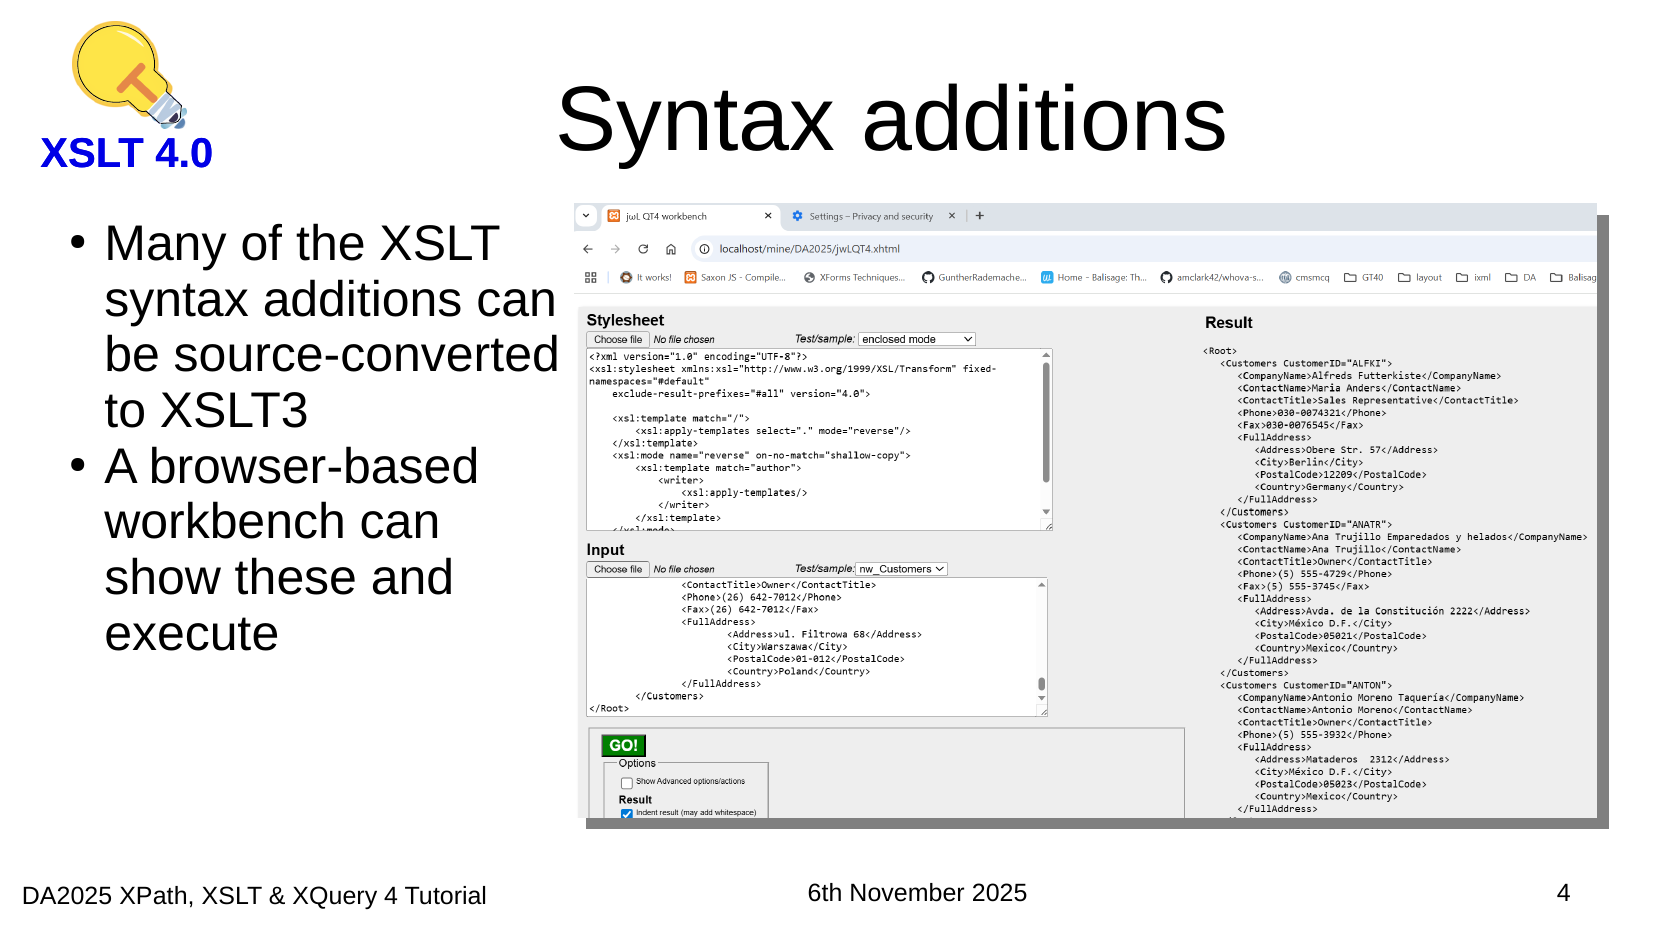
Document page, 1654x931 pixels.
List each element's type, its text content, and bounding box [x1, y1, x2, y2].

text_box Many of the XSLT syntax additions can be source-converted to XSLT3 A browser-based workbench can show these and execute [54, 207, 574, 669]
title Syntax additions [220, 41, 1565, 197]
picture [71, 19, 187, 122]
picture [574, 203, 1597, 818]
text_box XSLT 4.0 [25, 122, 233, 185]
